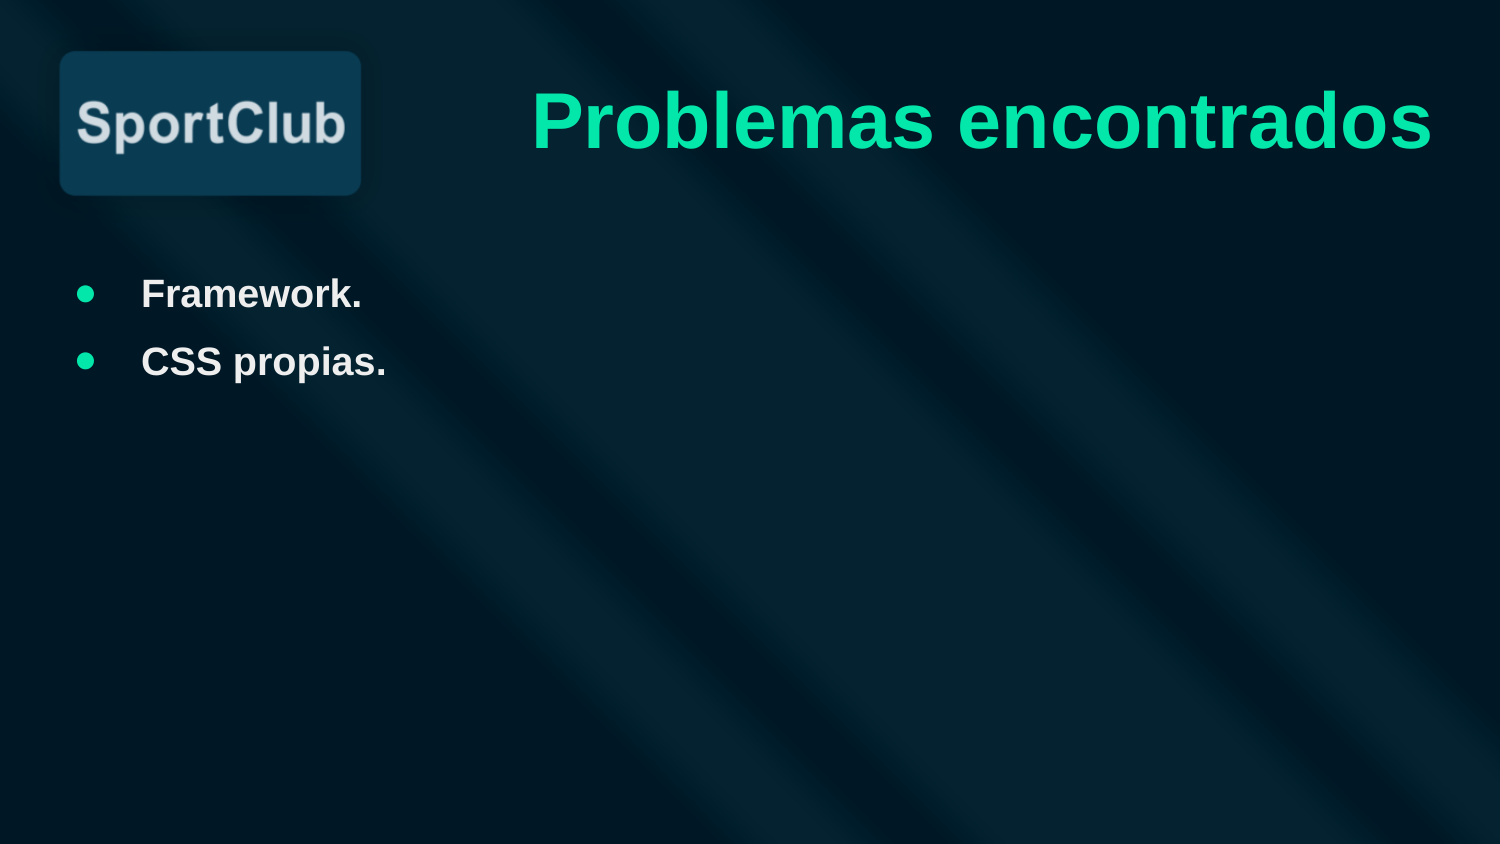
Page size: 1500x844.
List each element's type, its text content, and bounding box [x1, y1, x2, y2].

title Problemas encontrados [405, 54, 1449, 184]
picture [0, 0, 1500, 844]
list Framework. CSS propias. [51, 246, 1449, 778]
